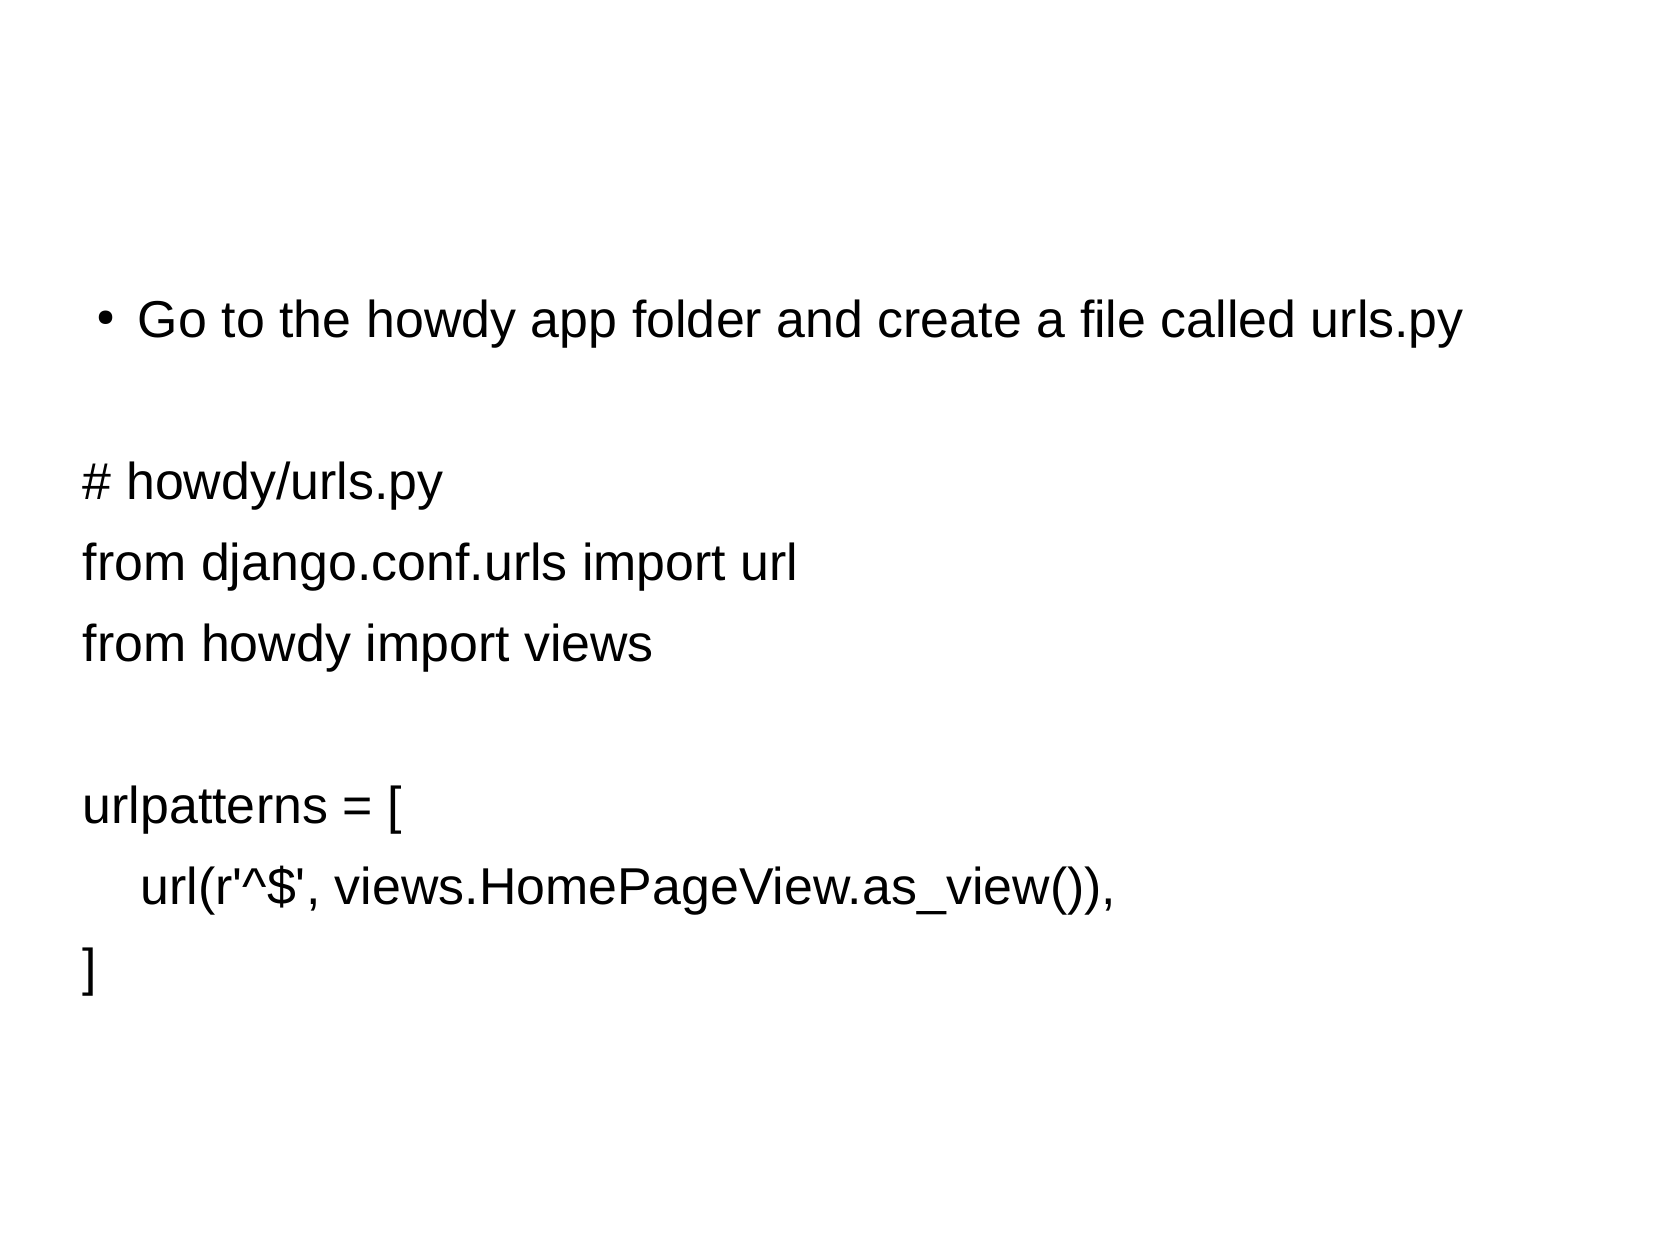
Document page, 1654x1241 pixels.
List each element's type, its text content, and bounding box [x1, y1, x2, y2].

list Go to the howdy app folder and create a file called urls.py # howdy/urls.py from django.conf.urls import url from howdy import views urlpatterns = [ url(r'^$', views.HomePageView.as_view()), ] [82, 290, 1571, 1010]
